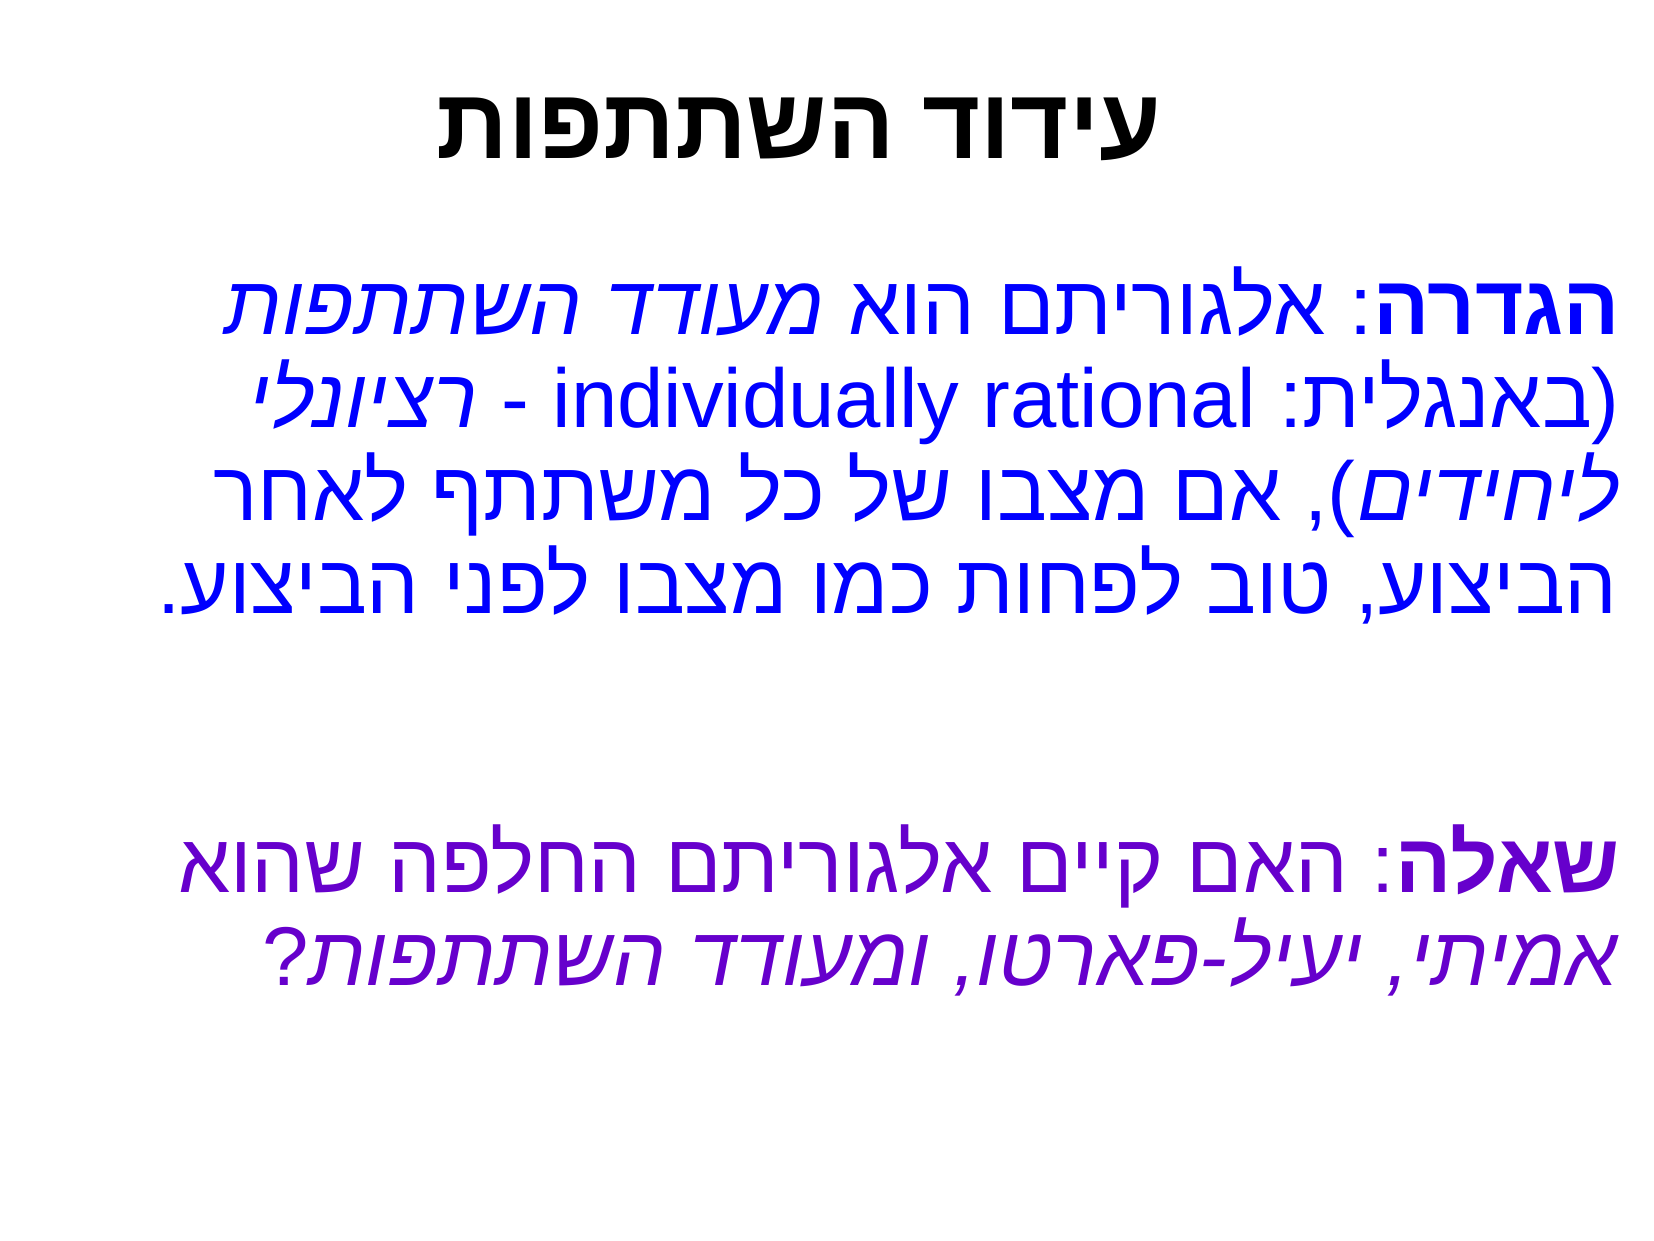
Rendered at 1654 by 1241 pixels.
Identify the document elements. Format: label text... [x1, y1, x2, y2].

title הגדרה: אלגוריתם הוא מעודד השתתפות (באנגלית: individually rational - רציונלי ליחידים), אם מצבו של כל משתתף לאחר הביצוע, טוב לפחות כמו מצבו לפני הביצוע. שאלה: האם קיים אלגוריתם החלפה שהוא אמיתי, יעיל-פארטו, ומעודד השתתפות? [20, 259, 1621, 1190]
title עידוד השתתפות [82, 41, 1516, 207]
